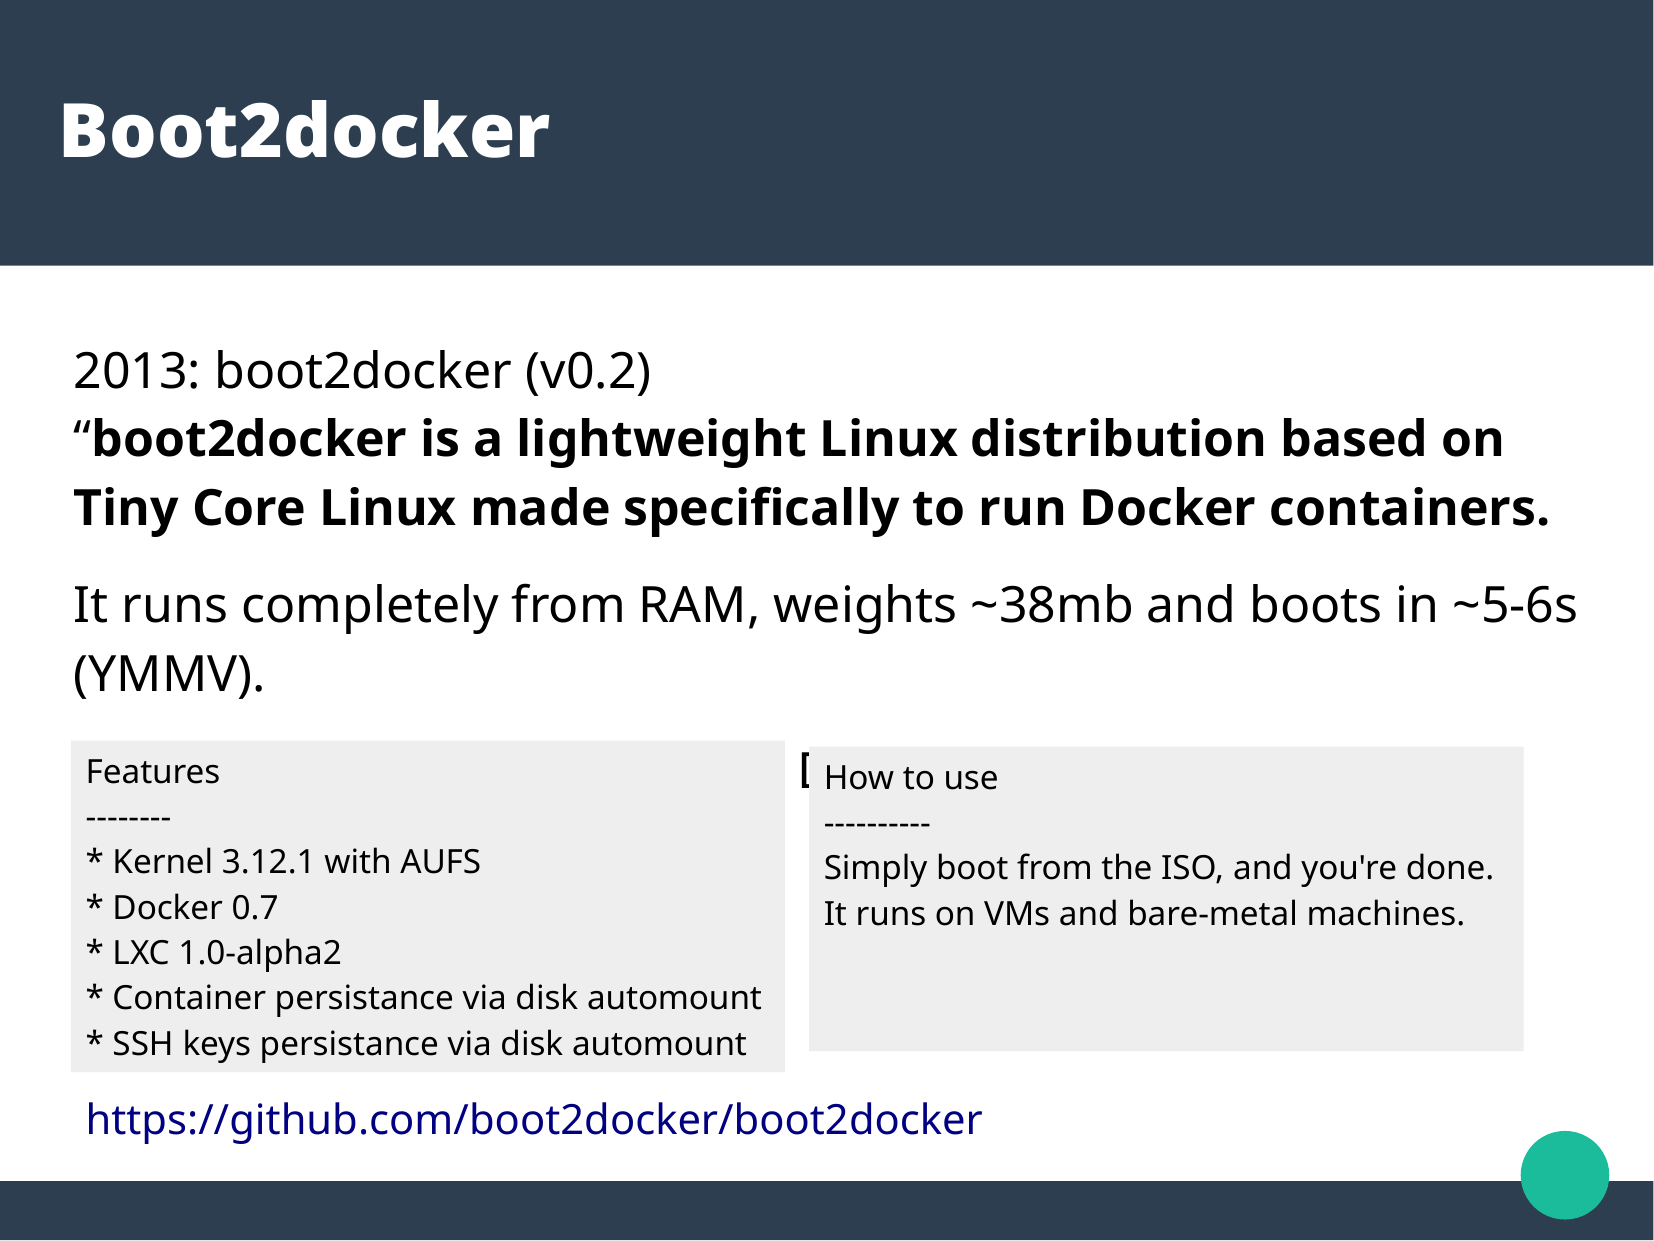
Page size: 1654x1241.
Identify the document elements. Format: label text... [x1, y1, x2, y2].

text_box 2013: boot2docker (v0.2) “boot2docker is a lightweight Linux distribution based on Tiny Core Linux made specifically to run Docker containers. It runs completely from RAM, weights ~38mb and boots in ~5-6s (YMMV). It was made during the Global Docker Hack Day on Dec. 3, 2013.” [59, 327, 1595, 717]
text_box https://github.com/boot2docker/boot2docker [70, 1082, 1441, 1150]
text_box Features -------- * Kernel 3.12.1 with AUFS * Docker 0.7 * LXC 1.0-alpha2 * Container persistance via disk automount * SSH keys persistance via disk automount [70, 740, 785, 1052]
title Boot2docker [59, 49, 1595, 207]
text_box How to use ---------- Simply boot from the ISO, and you're done. It runs on VMs and bare-metal machines. [809, 746, 1524, 1052]
